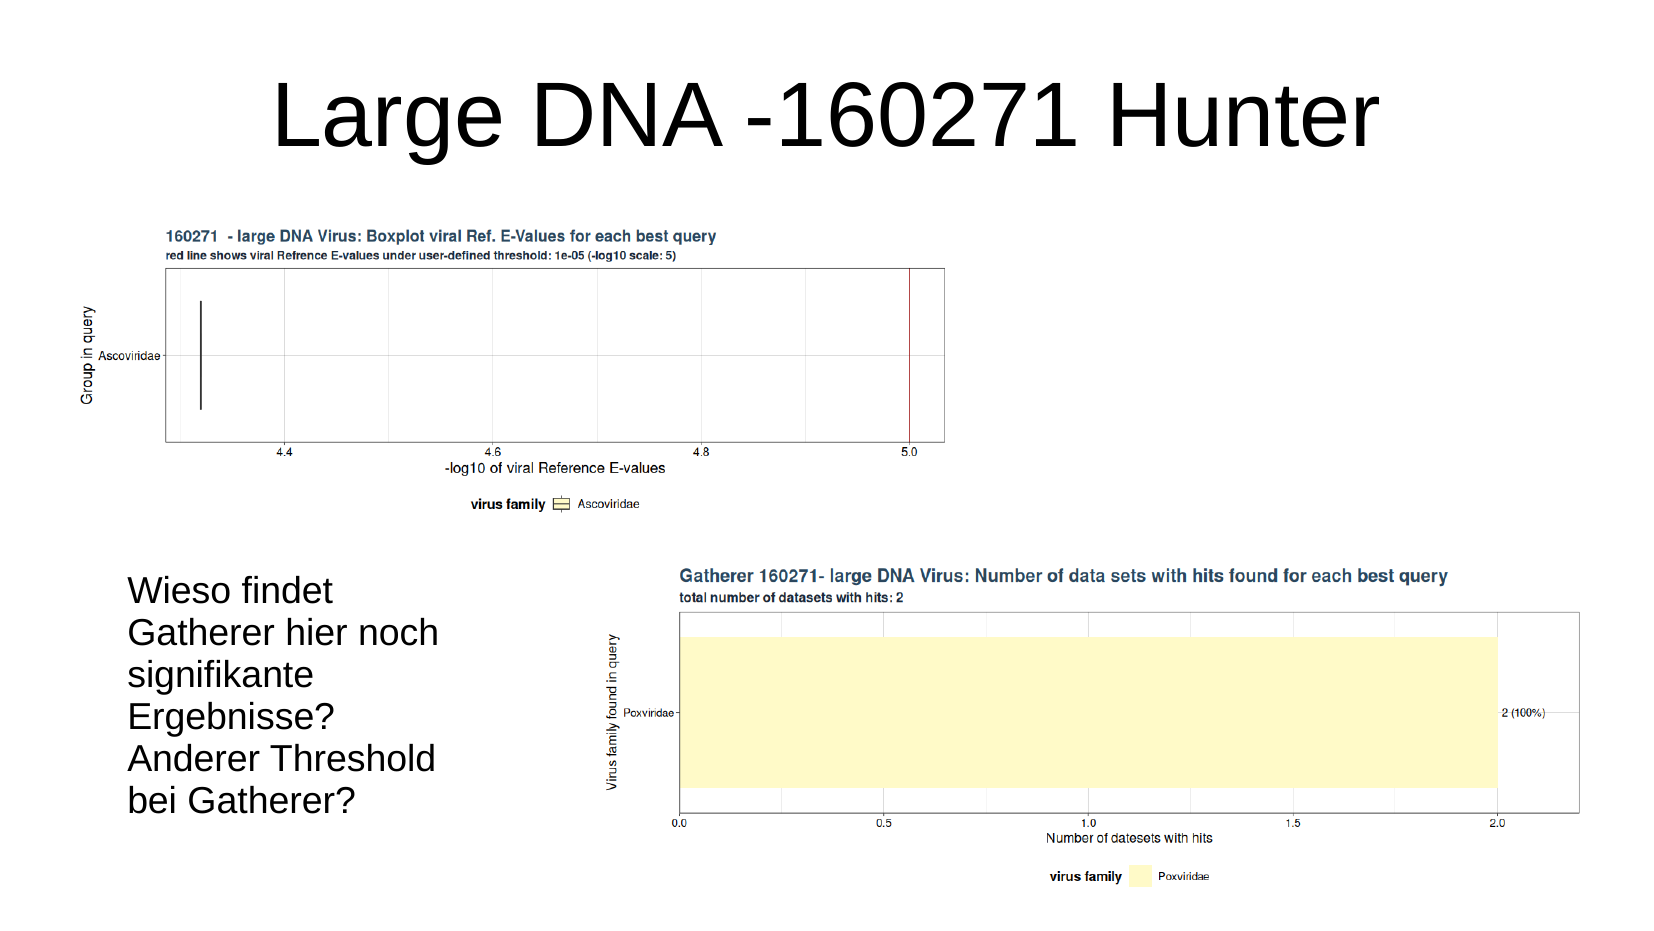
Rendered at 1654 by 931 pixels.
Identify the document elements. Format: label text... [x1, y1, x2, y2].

title Large DNA -160271 Hunter [82, 37, 1571, 193]
picture [600, 562, 1585, 901]
text_box Wieso findet Gatherer hier noch signifikante Ergebnisse? Anderer Threshold bei Gatherer? [112, 562, 488, 830]
picture [75, 224, 950, 526]
